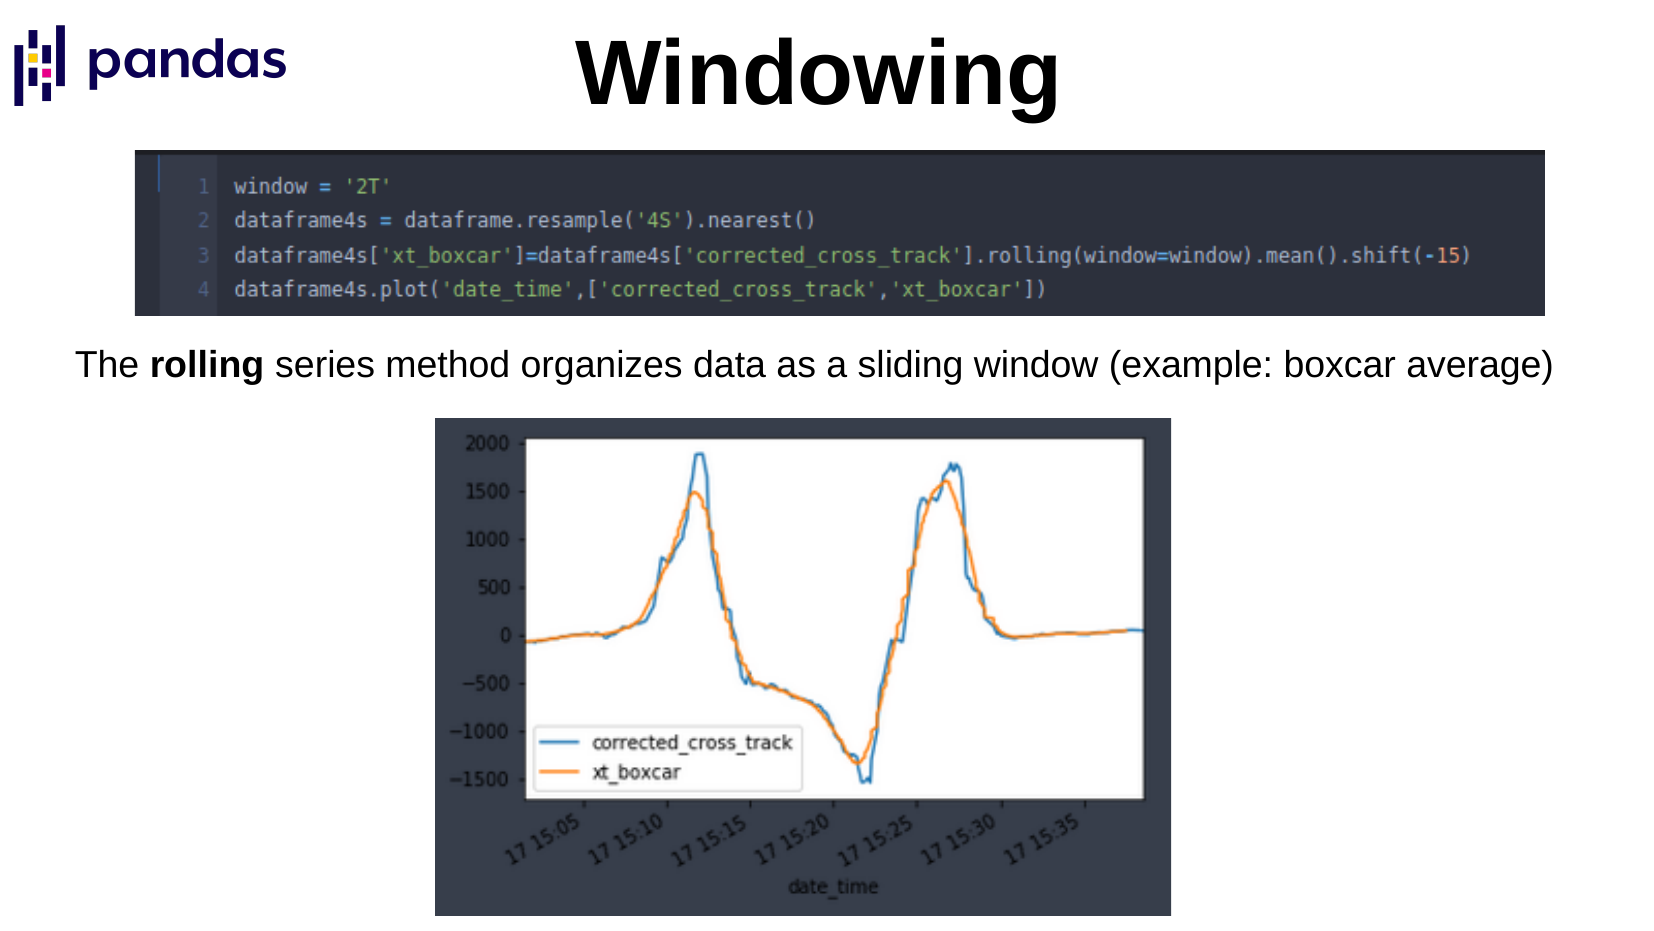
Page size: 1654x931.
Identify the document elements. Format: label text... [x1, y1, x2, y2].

picture [1, 5, 299, 126]
picture [435, 436, 1172, 916]
text_box The rolling series method organizes data as a sliding window (example: boxcar average) [60, 336, 1654, 436]
title Windowing [75, 0, 1564, 151]
picture [134, 150, 1546, 316]
